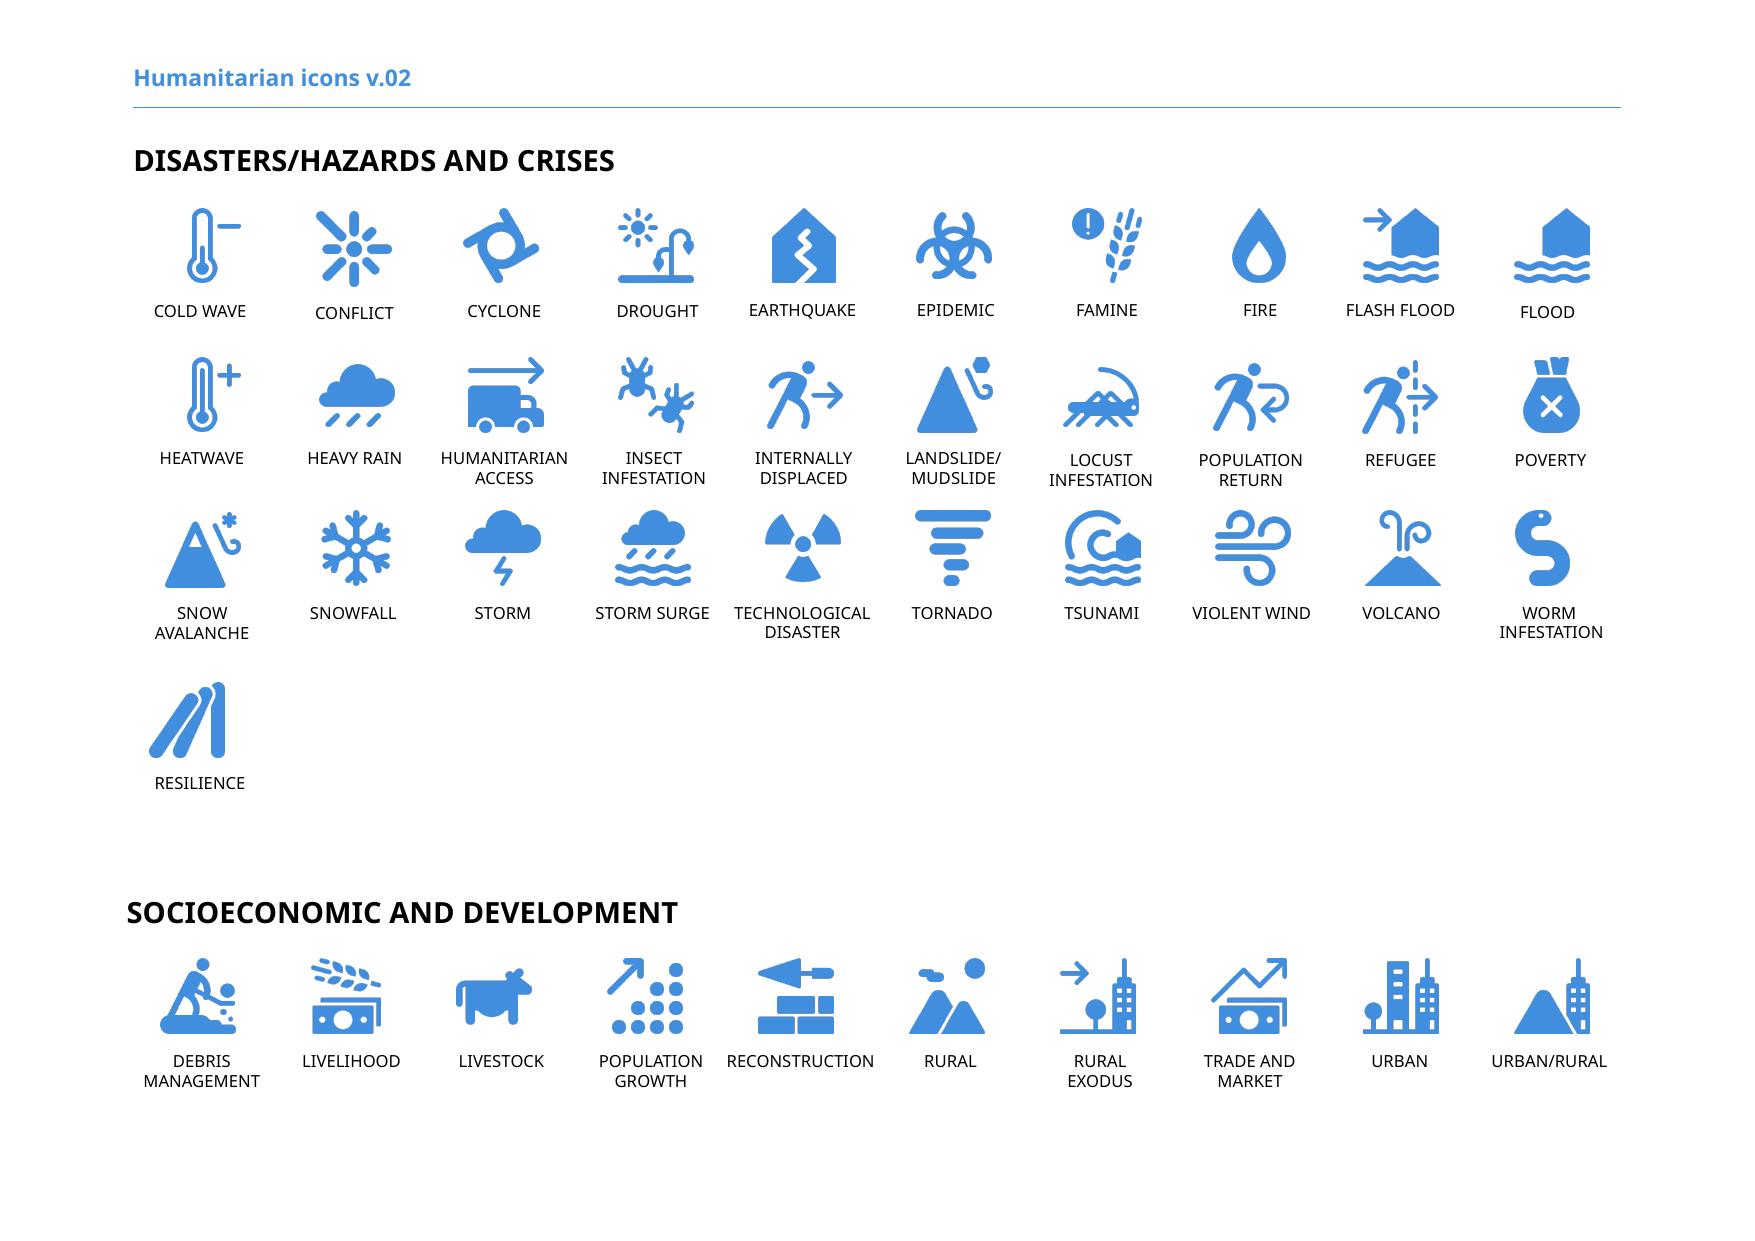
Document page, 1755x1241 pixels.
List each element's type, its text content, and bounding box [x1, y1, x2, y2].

text_box URBAN [1324, 1050, 1474, 1096]
picture [465, 510, 541, 586]
text_box RECONSTRUCTION [725, 1050, 875, 1096]
picture [319, 364, 395, 427]
picture [1365, 510, 1441, 586]
text_box SOCIOECONOMIC AND DEVELOPMENT [126, 894, 794, 929]
picture [311, 958, 381, 1034]
picture [767, 361, 843, 429]
text_box VIOLENT WIND [1176, 602, 1326, 648]
text_box RURAL [875, 1050, 1025, 1096]
text_box LIVELIHOOD [276, 1050, 426, 1096]
text_box TECHNOLOGICAL DISASTER [727, 602, 877, 648]
text_box TRADE AND MARKET [1175, 1050, 1324, 1096]
text_box HEAVY RAIN [279, 447, 429, 493]
text_box HUMANITARIAN ACCESS [429, 447, 579, 493]
text_box URBAN/RURAL [1474, 1050, 1625, 1096]
picture [149, 682, 225, 758]
picture [1060, 958, 1136, 1034]
text_box SNOW AVALANCHE [127, 602, 278, 648]
picture [909, 958, 985, 1034]
text_box STORM [428, 602, 577, 648]
picture [321, 510, 391, 586]
picture [1232, 208, 1286, 284]
text_box TSUNAMI [1027, 602, 1176, 648]
picture [468, 357, 544, 433]
picture [1065, 510, 1141, 586]
picture [1515, 510, 1570, 586]
text_box EARTHQUAKE [727, 300, 878, 345]
picture [1363, 958, 1439, 1034]
text_box DISASTERS/HAZARDS AND CRISES [133, 142, 771, 180]
picture [316, 211, 392, 287]
text_box REFUGEE [1325, 449, 1476, 495]
picture [1514, 958, 1590, 1034]
picture [615, 510, 691, 586]
text_box LOCUST INFESTATION [1026, 449, 1175, 495]
picture [1063, 367, 1139, 427]
picture [1215, 510, 1291, 586]
text_box FLASH FLOOD [1325, 300, 1476, 345]
text_box HEATWAVE [126, 448, 277, 493]
picture [463, 208, 539, 284]
picture [160, 958, 236, 1034]
text_box COLD WAVE [125, 300, 276, 346]
picture [165, 512, 241, 588]
text_box POVERTY [1475, 450, 1626, 496]
picture [772, 208, 836, 284]
picture [1211, 958, 1287, 1034]
picture [187, 357, 241, 433]
text_box SNOWFALL [278, 602, 428, 648]
text_box LIVESTOCK [426, 1050, 576, 1096]
picture [618, 208, 694, 284]
text_box LANDSLIDE/ MUDSLIDE [878, 447, 1029, 493]
picture [916, 212, 992, 279]
picture [187, 208, 241, 284]
picture [758, 958, 834, 1034]
text_box STORM SURGE [577, 602, 727, 648]
picture [1213, 363, 1289, 431]
text_box FIRE [1185, 300, 1325, 345]
text_box FLOOD [1472, 302, 1623, 347]
text_box TORNADO [877, 602, 1027, 648]
picture [915, 510, 991, 586]
text_box EPIDEMIC [880, 300, 1031, 345]
text_box POPULATION RETURN [1175, 449, 1325, 495]
text_box DEBRIS MANAGEMENT [126, 1050, 276, 1096]
picture [456, 968, 532, 1025]
picture [1072, 208, 1142, 284]
picture [1523, 357, 1580, 433]
picture [917, 357, 993, 433]
text_box RESILIENCE [125, 773, 276, 819]
text_box CONFLICT [279, 302, 430, 348]
picture [1363, 208, 1439, 284]
text_box CYCLONE [429, 300, 580, 346]
text_box INSECT INFESTATION [579, 447, 728, 493]
picture [1514, 208, 1590, 284]
list Humanitarian icons v.02 [133, 63, 1659, 189]
text_box FAMINE [1032, 300, 1182, 345]
picture [618, 357, 694, 433]
text_box POPULATION GROWTH [576, 1050, 725, 1096]
text_box DROUGHT [582, 300, 733, 346]
picture [765, 514, 841, 582]
text_box INTERNALLY DISPLACED [728, 447, 878, 493]
picture [1362, 360, 1438, 434]
text_box VOLCANO [1326, 602, 1476, 648]
picture [607, 958, 683, 1034]
text_box WORM INFESTATION [1476, 602, 1627, 648]
text_box RURAL EXODUS [1025, 1050, 1175, 1096]
